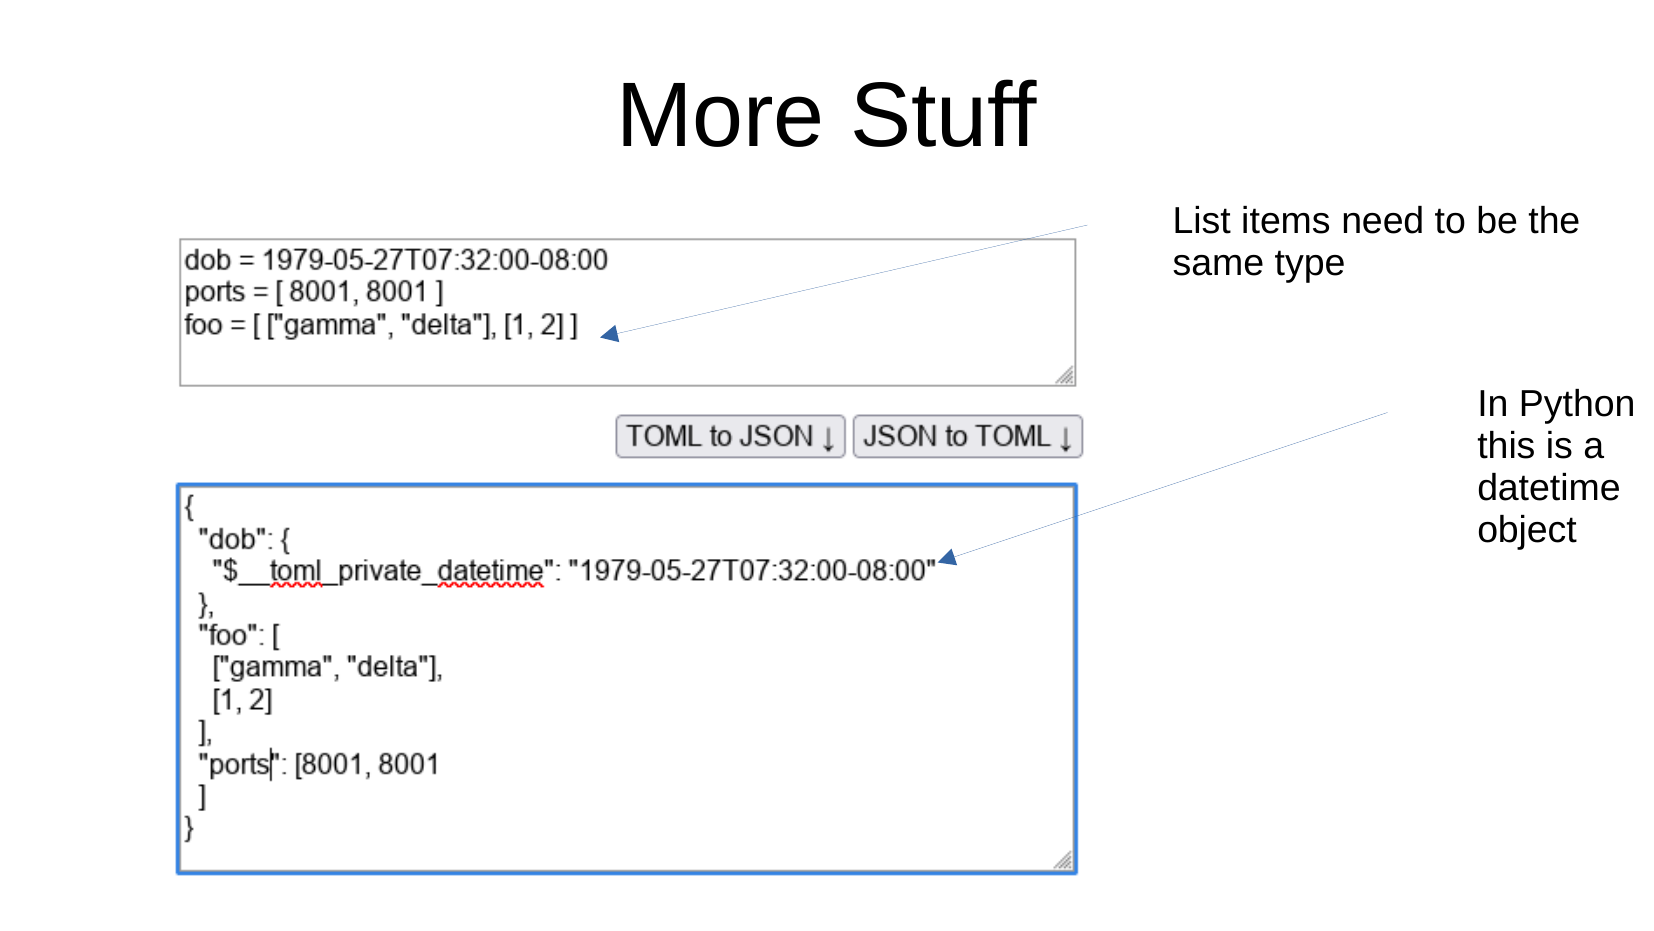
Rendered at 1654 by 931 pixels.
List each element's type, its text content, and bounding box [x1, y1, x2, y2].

text_box In Python this is a datetime object [1462, 375, 1651, 558]
text_box List items need to be the same type [1157, 192, 1596, 292]
picture [150, 223, 1108, 901]
title More Stuff [82, 37, 1571, 193]
